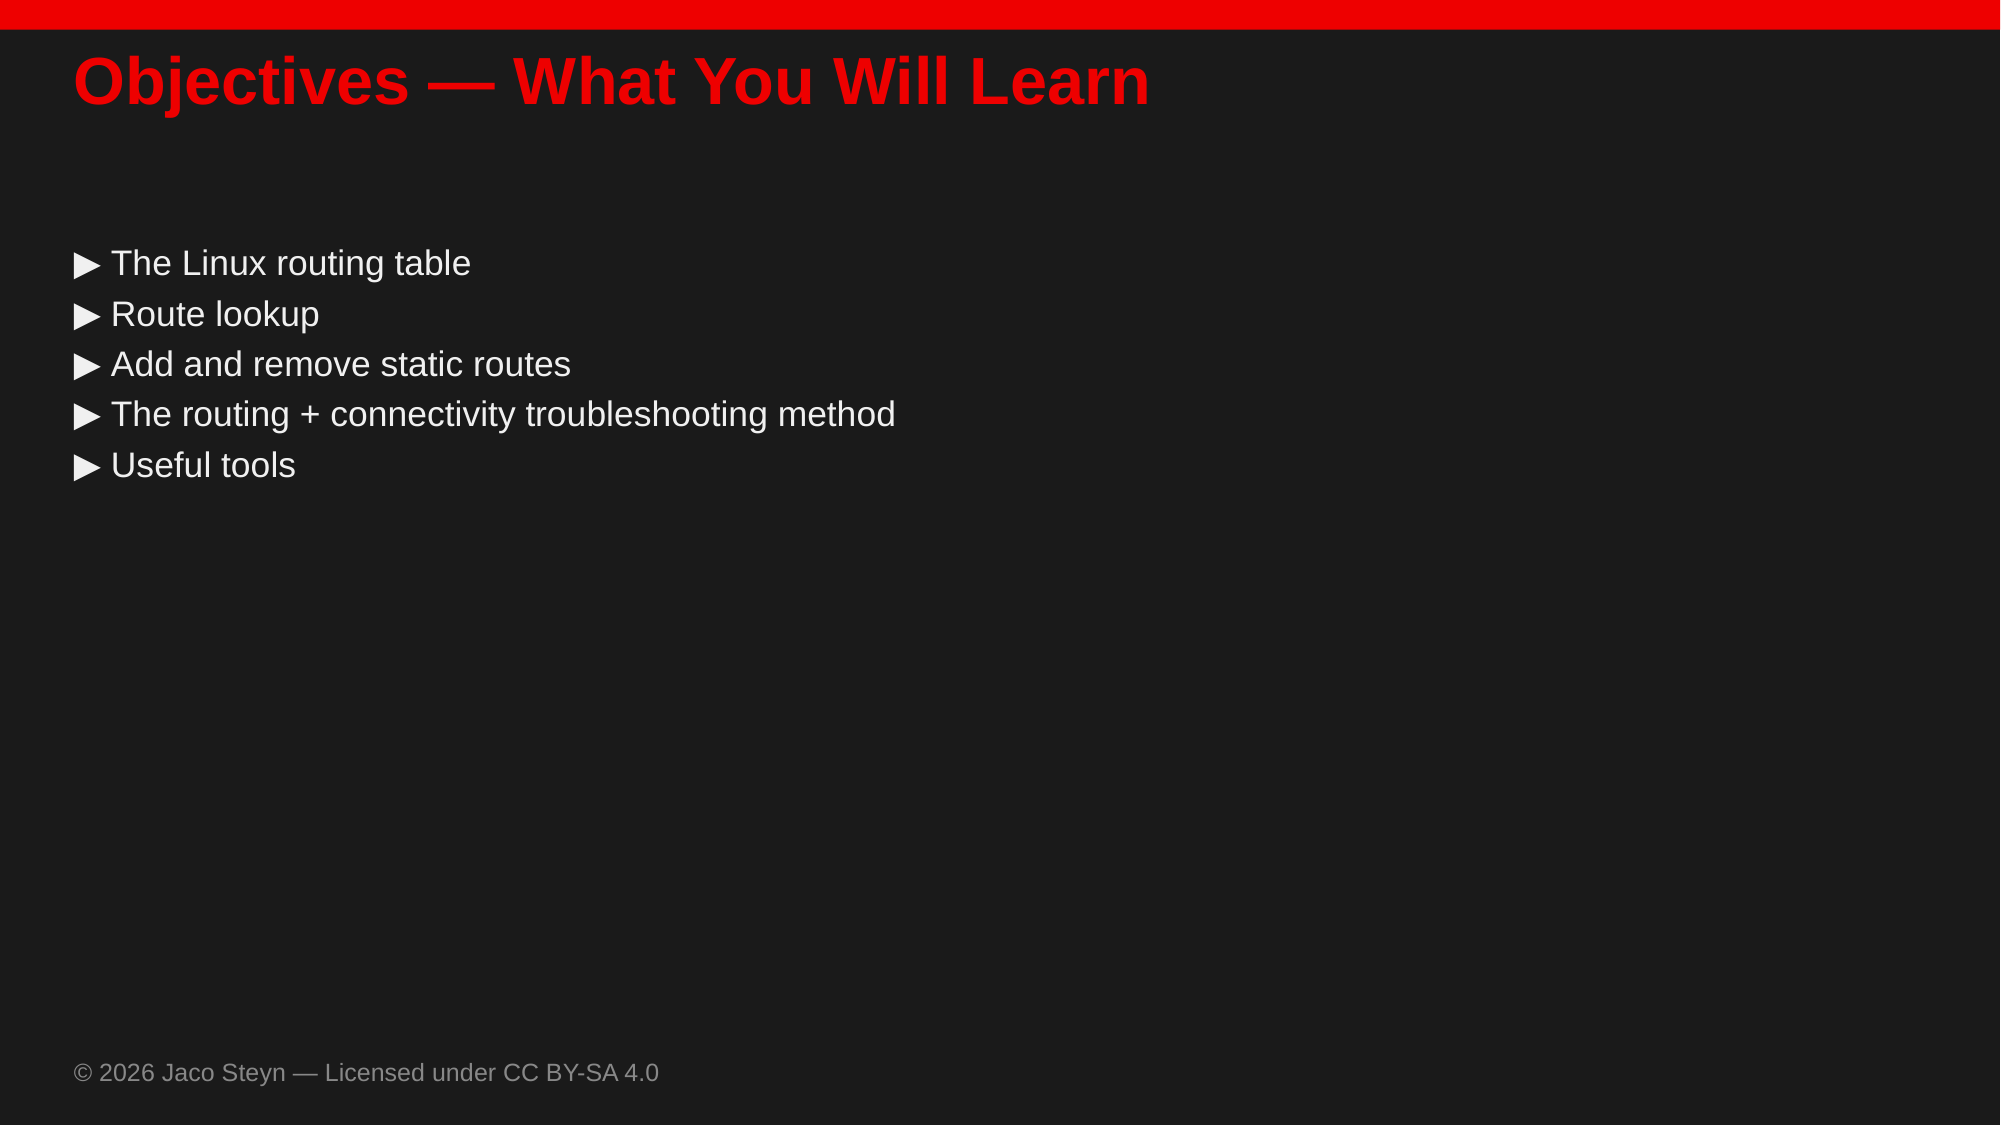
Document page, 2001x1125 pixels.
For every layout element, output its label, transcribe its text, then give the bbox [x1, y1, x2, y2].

text_box ▶ The Linux routing table ▶ Route lookup ▶ Add and remove static routes ▶ The routing + connectivity troubleshooting method ▶ Useful tools [59, 236, 1942, 1037]
text_box [0, 0, 2001, 30]
text_box Objectives — What You Will Learn [59, 36, 1942, 208]
text_box © 2026 Jaco Steyn — Licensed under CC BY-SA 4.0 [59, 1051, 1942, 1093]
